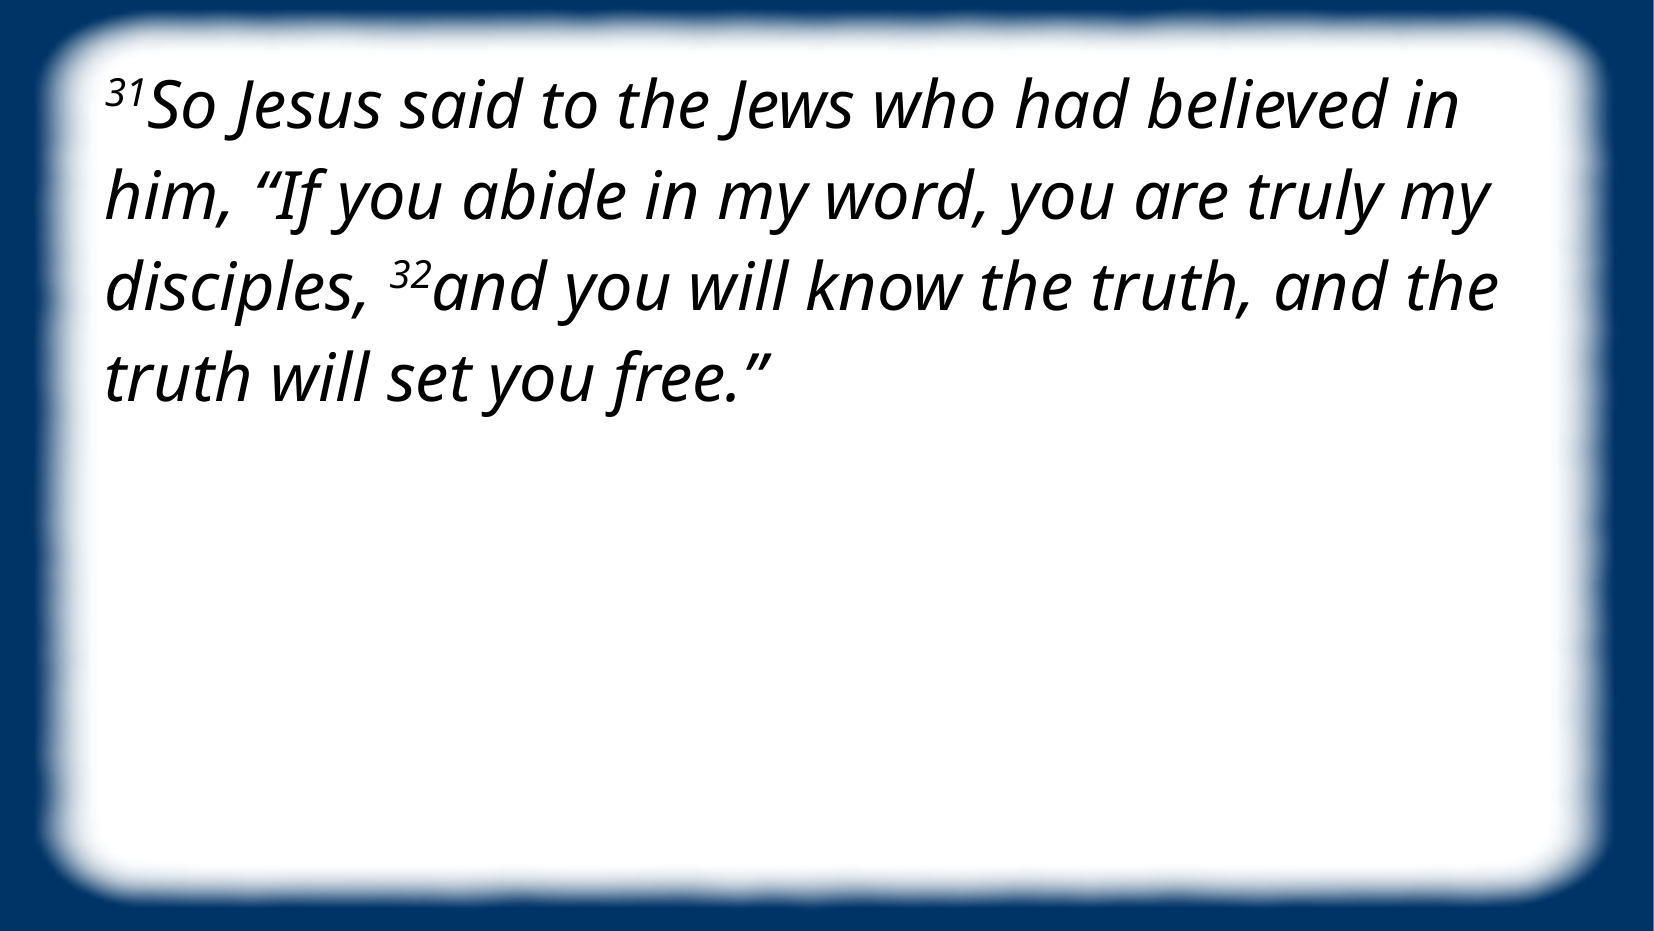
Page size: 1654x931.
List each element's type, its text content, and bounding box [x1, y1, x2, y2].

picture [0, 0, 1654, 931]
text_box 31So Jesus said to the Jews who had believed in him, “If you abide in my word, you are truly my disciples, 32and you will know the truth, and the truth will set you free.” [90, 50, 1546, 421]
